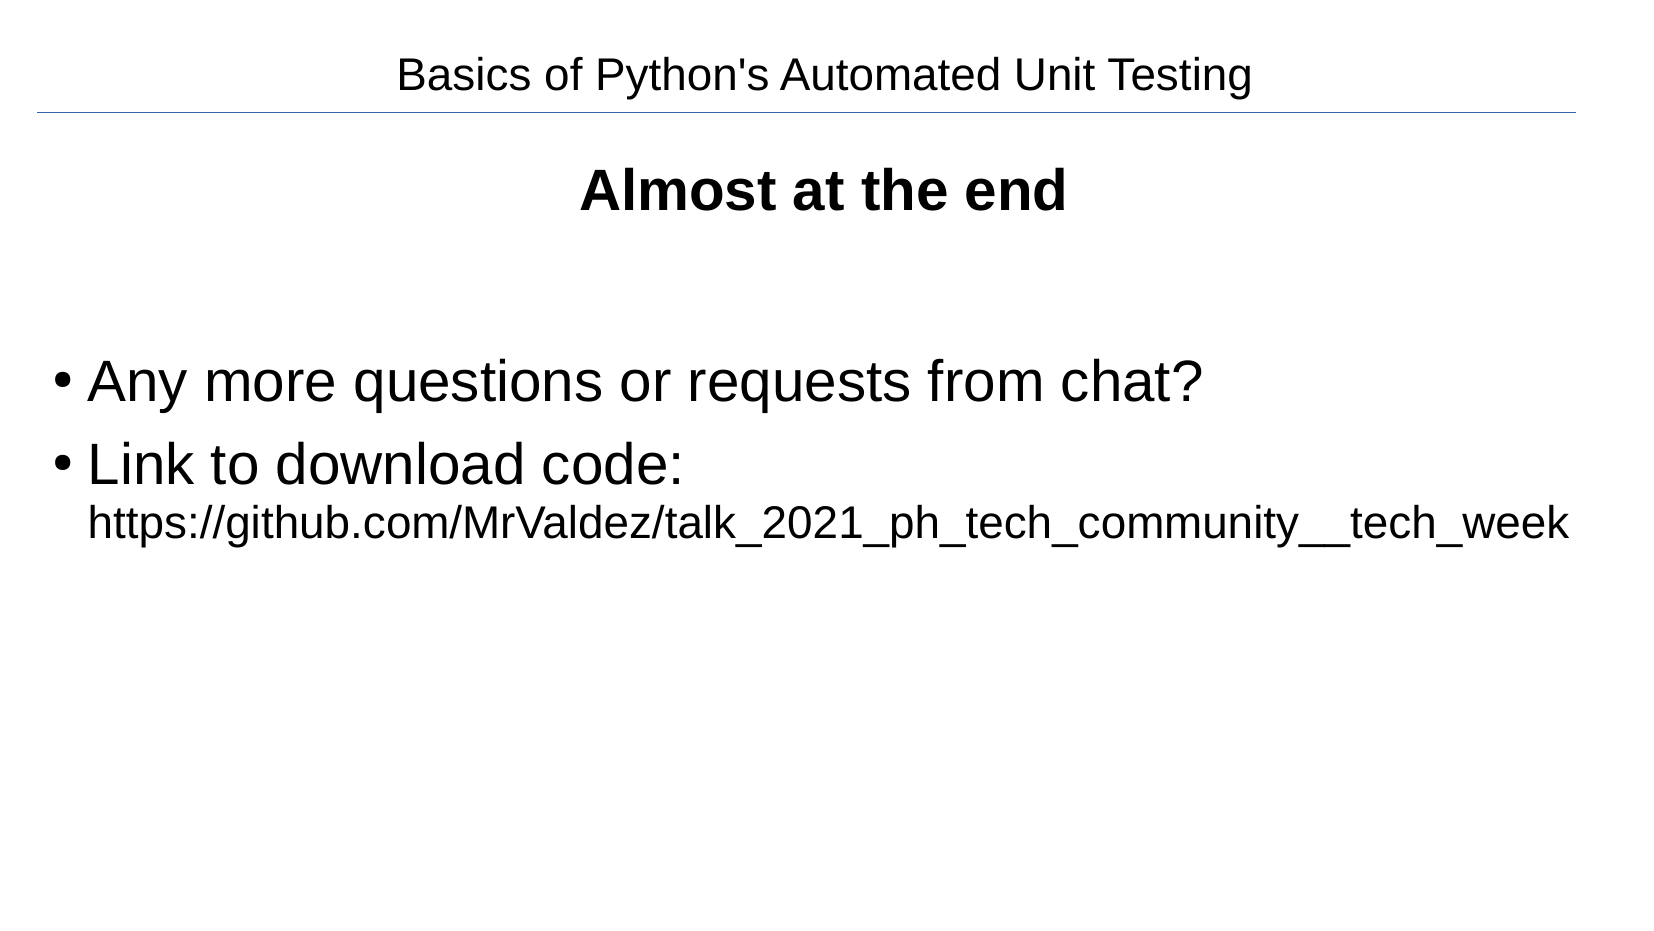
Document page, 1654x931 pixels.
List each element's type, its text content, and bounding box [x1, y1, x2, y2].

text_box Any more questions or requests from chat? Link to download code: https://github.com/MrValdez/talk_2021_ph_tech_community__tech_week [37, 258, 1613, 607]
text_box Almost at the end [37, 150, 1576, 230]
subtitle Basics of Python's Automated Unit Testing [75, 37, 1576, 112]
